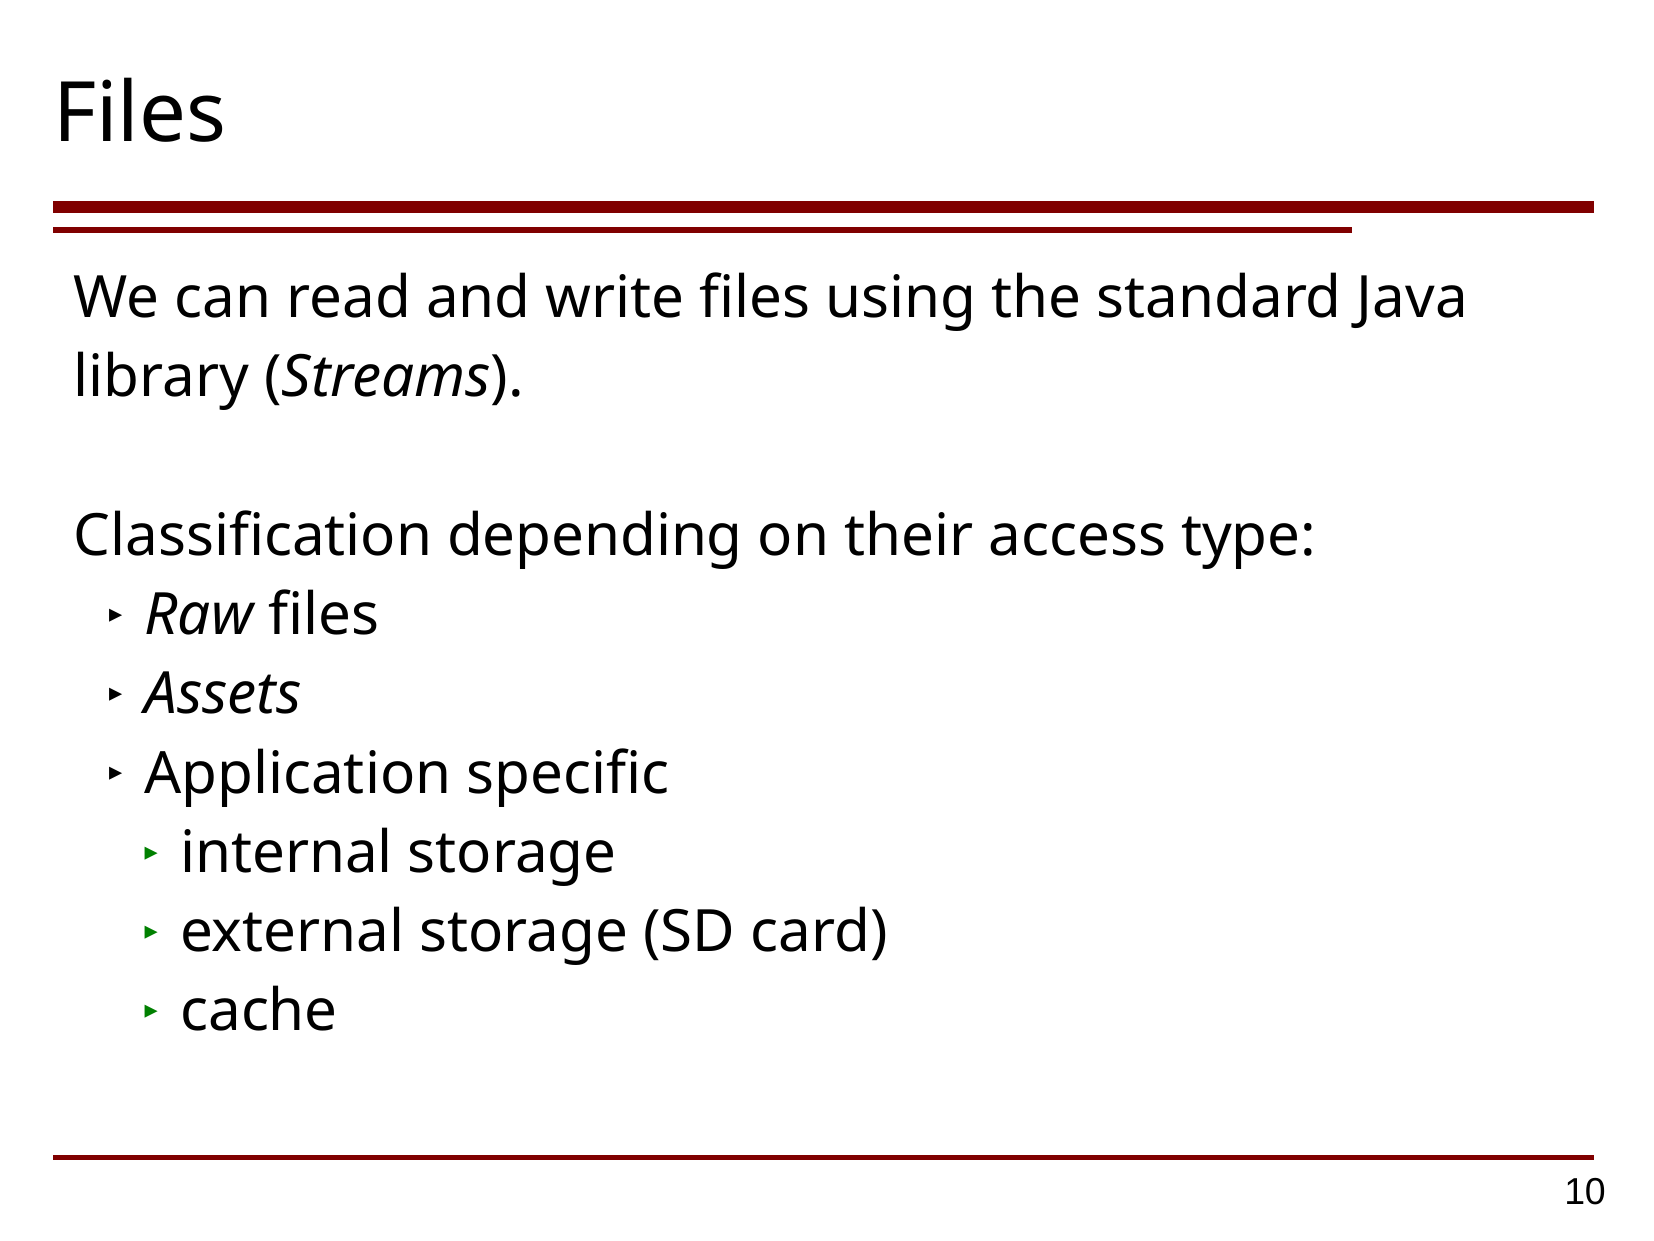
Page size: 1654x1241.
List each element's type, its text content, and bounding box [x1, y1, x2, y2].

subtitle Files [53, 48, 1542, 172]
text_box <número> [35, 1163, 1654, 1221]
text_box We can read and write files using the standard Java library (Streams). Classification depending on their access type: Raw files Assets Application specific internal storage external storage (SD card) cache [59, 248, 1595, 1043]
text_box [58, 240, 1408, 1152]
